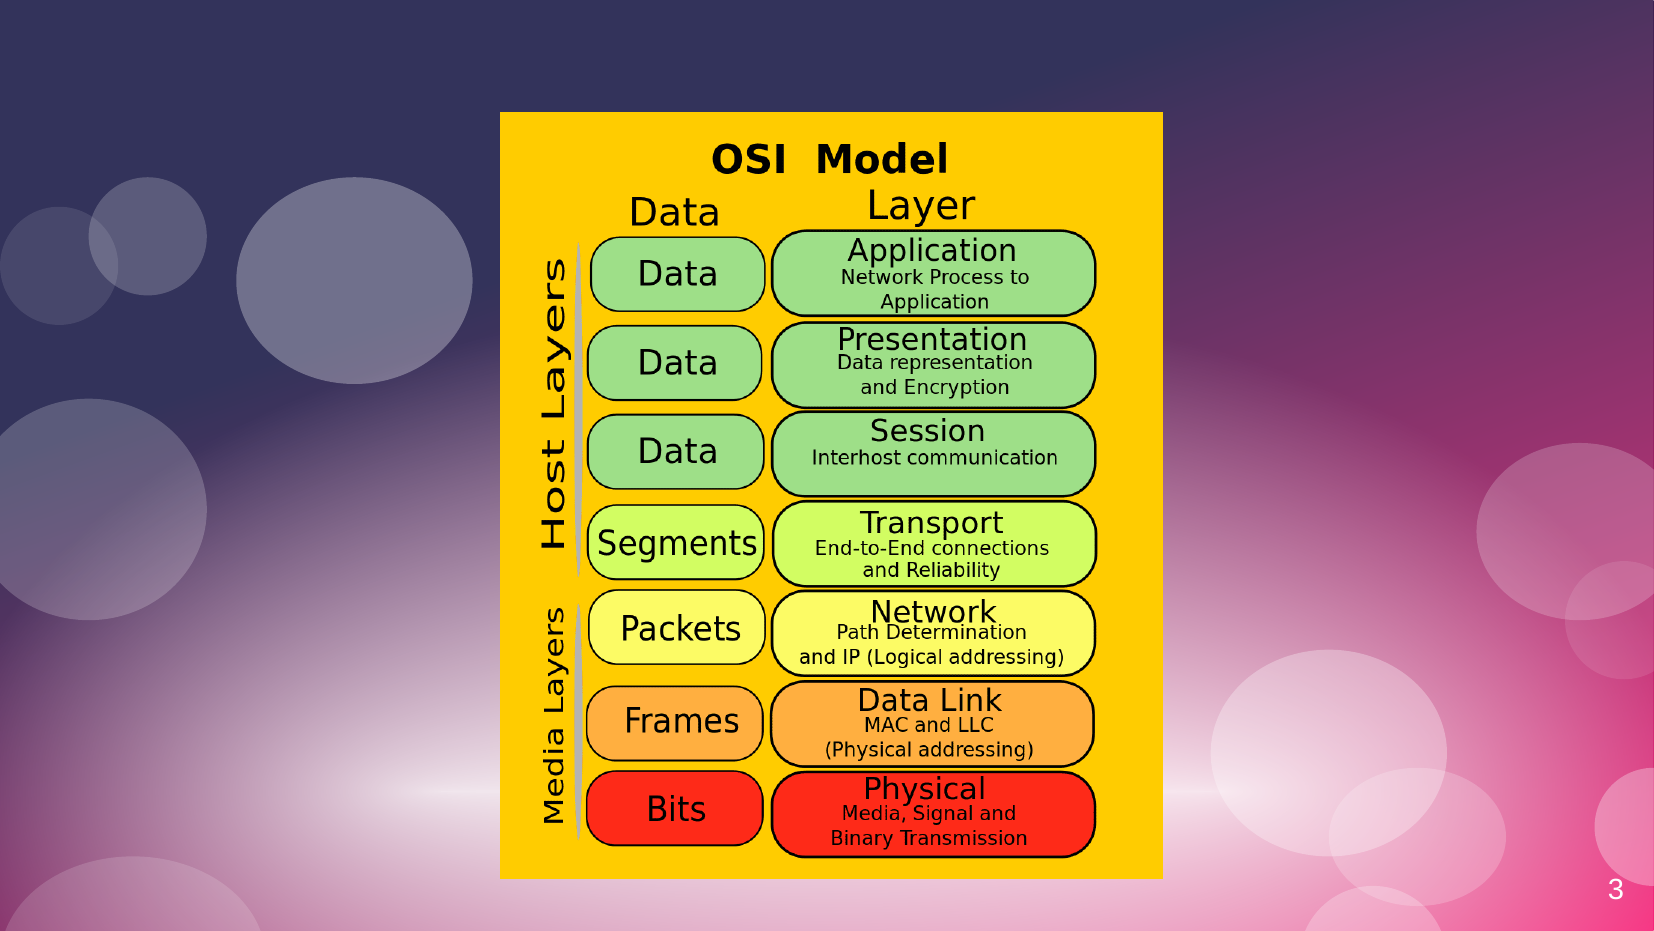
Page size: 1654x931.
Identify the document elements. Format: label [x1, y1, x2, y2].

picture [500, 112, 1163, 879]
